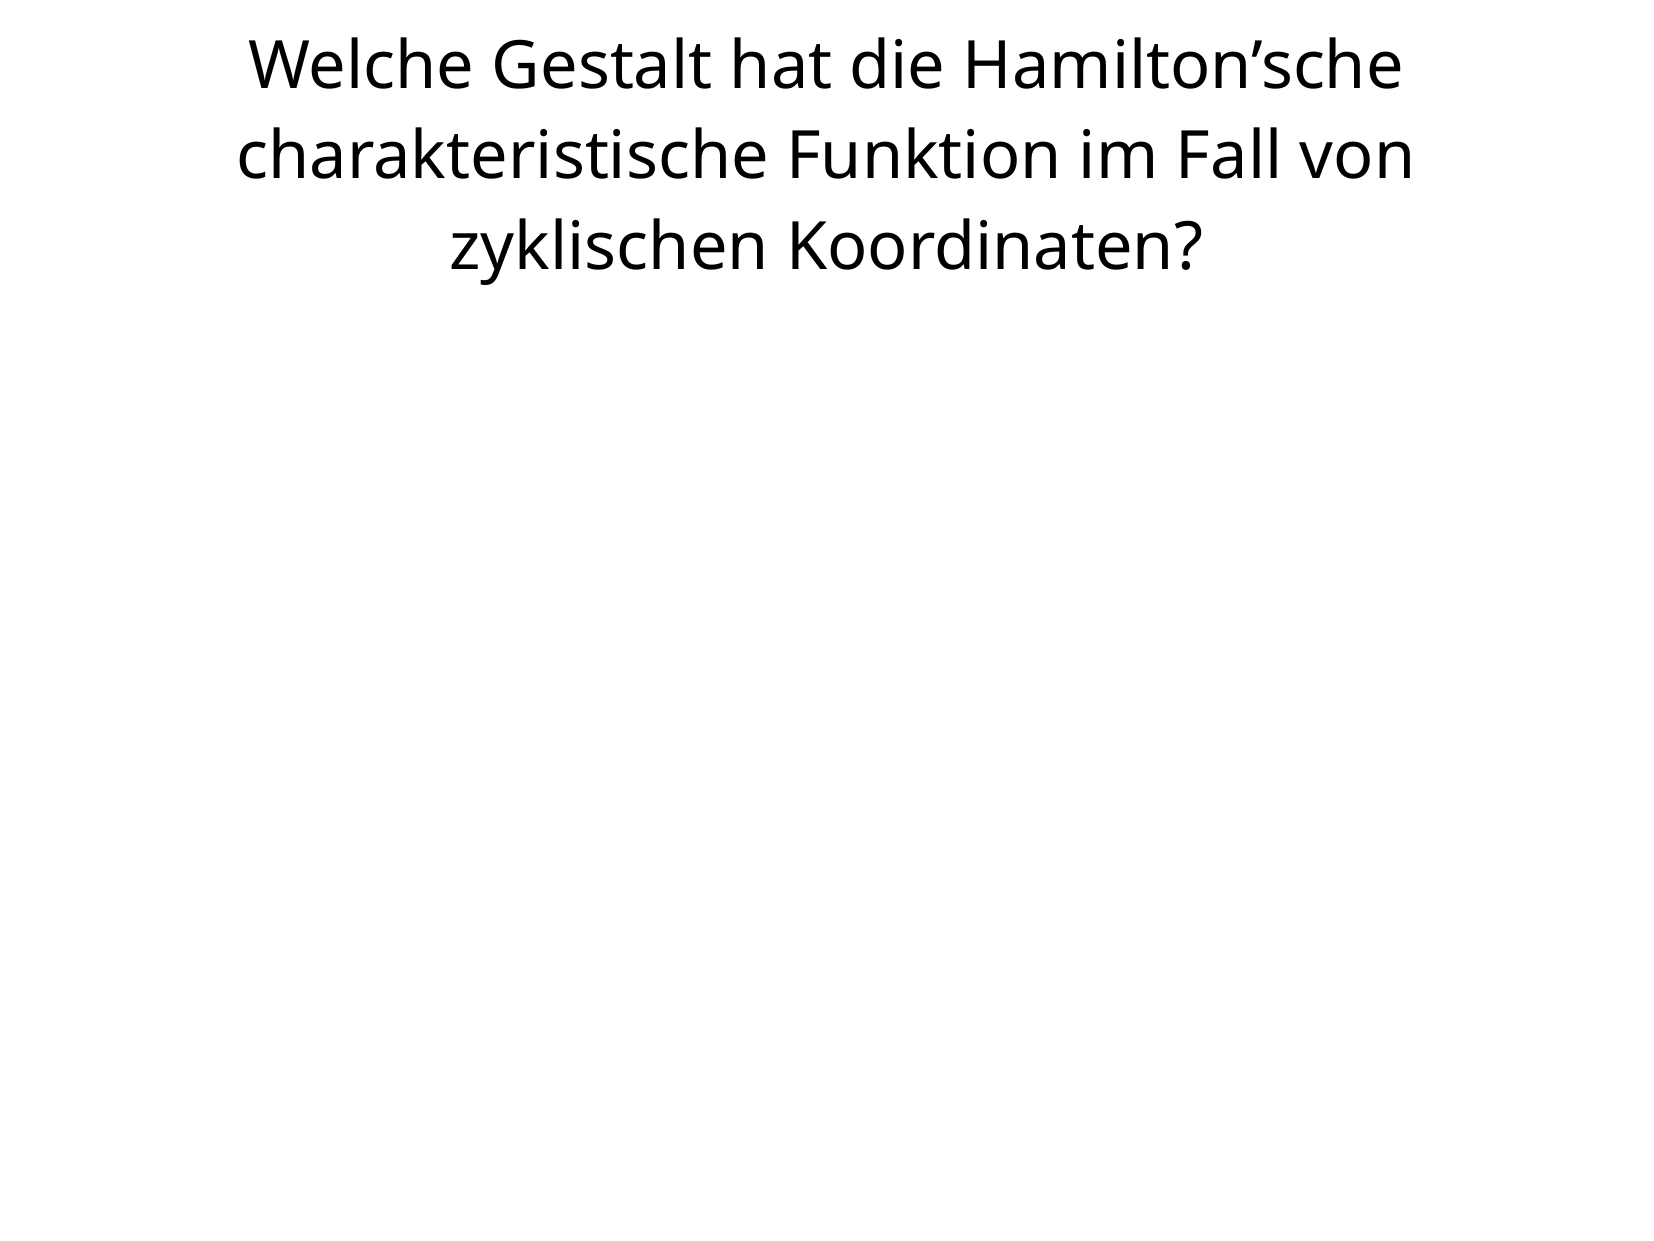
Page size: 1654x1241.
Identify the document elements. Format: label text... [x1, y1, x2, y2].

title Welche Gestalt hat die Hamilton’sche charakteristische Funktion im Fall von zyklischen Koordinaten? [82, 19, 1571, 287]
